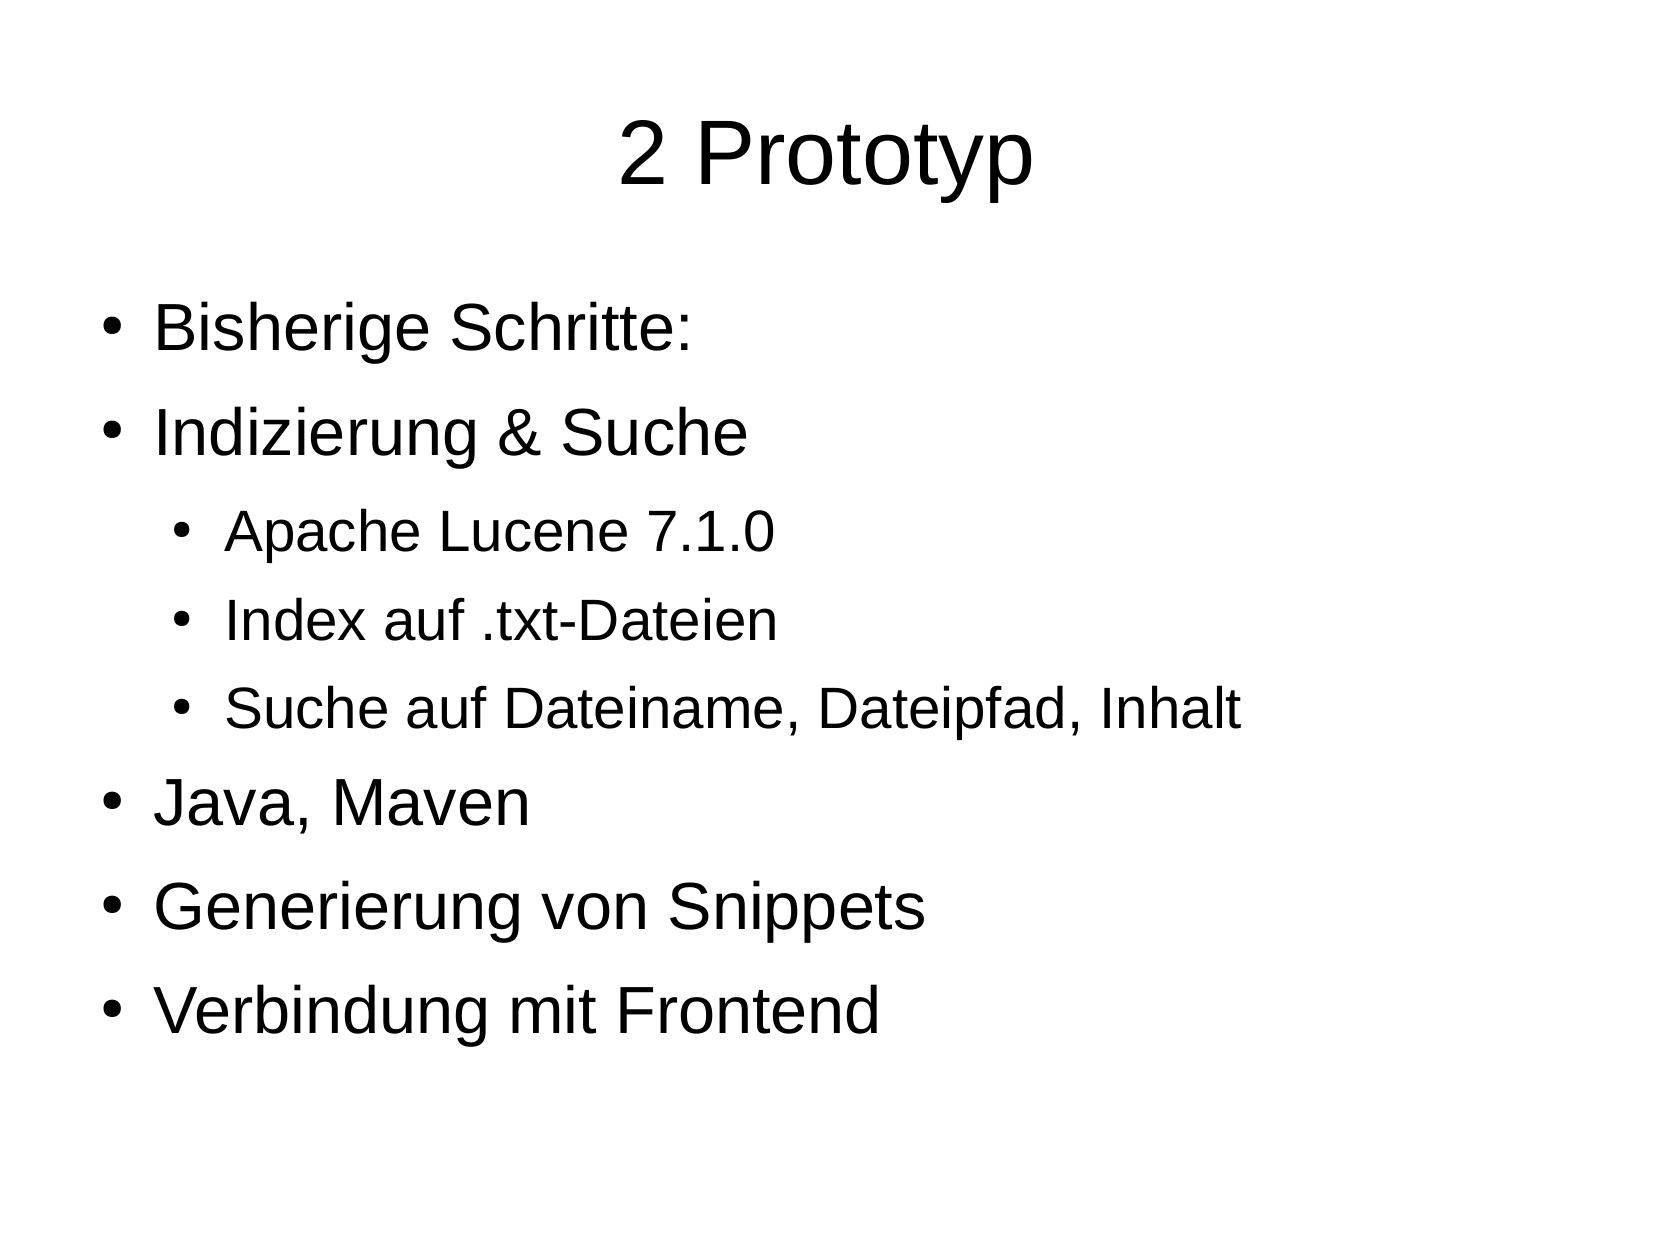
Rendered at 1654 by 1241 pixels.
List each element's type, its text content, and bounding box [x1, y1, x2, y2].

list Bisherige Schritte: Indizierung & Suche Apache Lucene 7.1.0 Index auf .txt-Dateien Suche auf Dateiname, Dateipfad, Inhalt Java, Maven Generierung von Snippets Verbindung mit Frontend [82, 290, 1571, 1151]
title 2 Prototyp [82, 49, 1571, 257]
